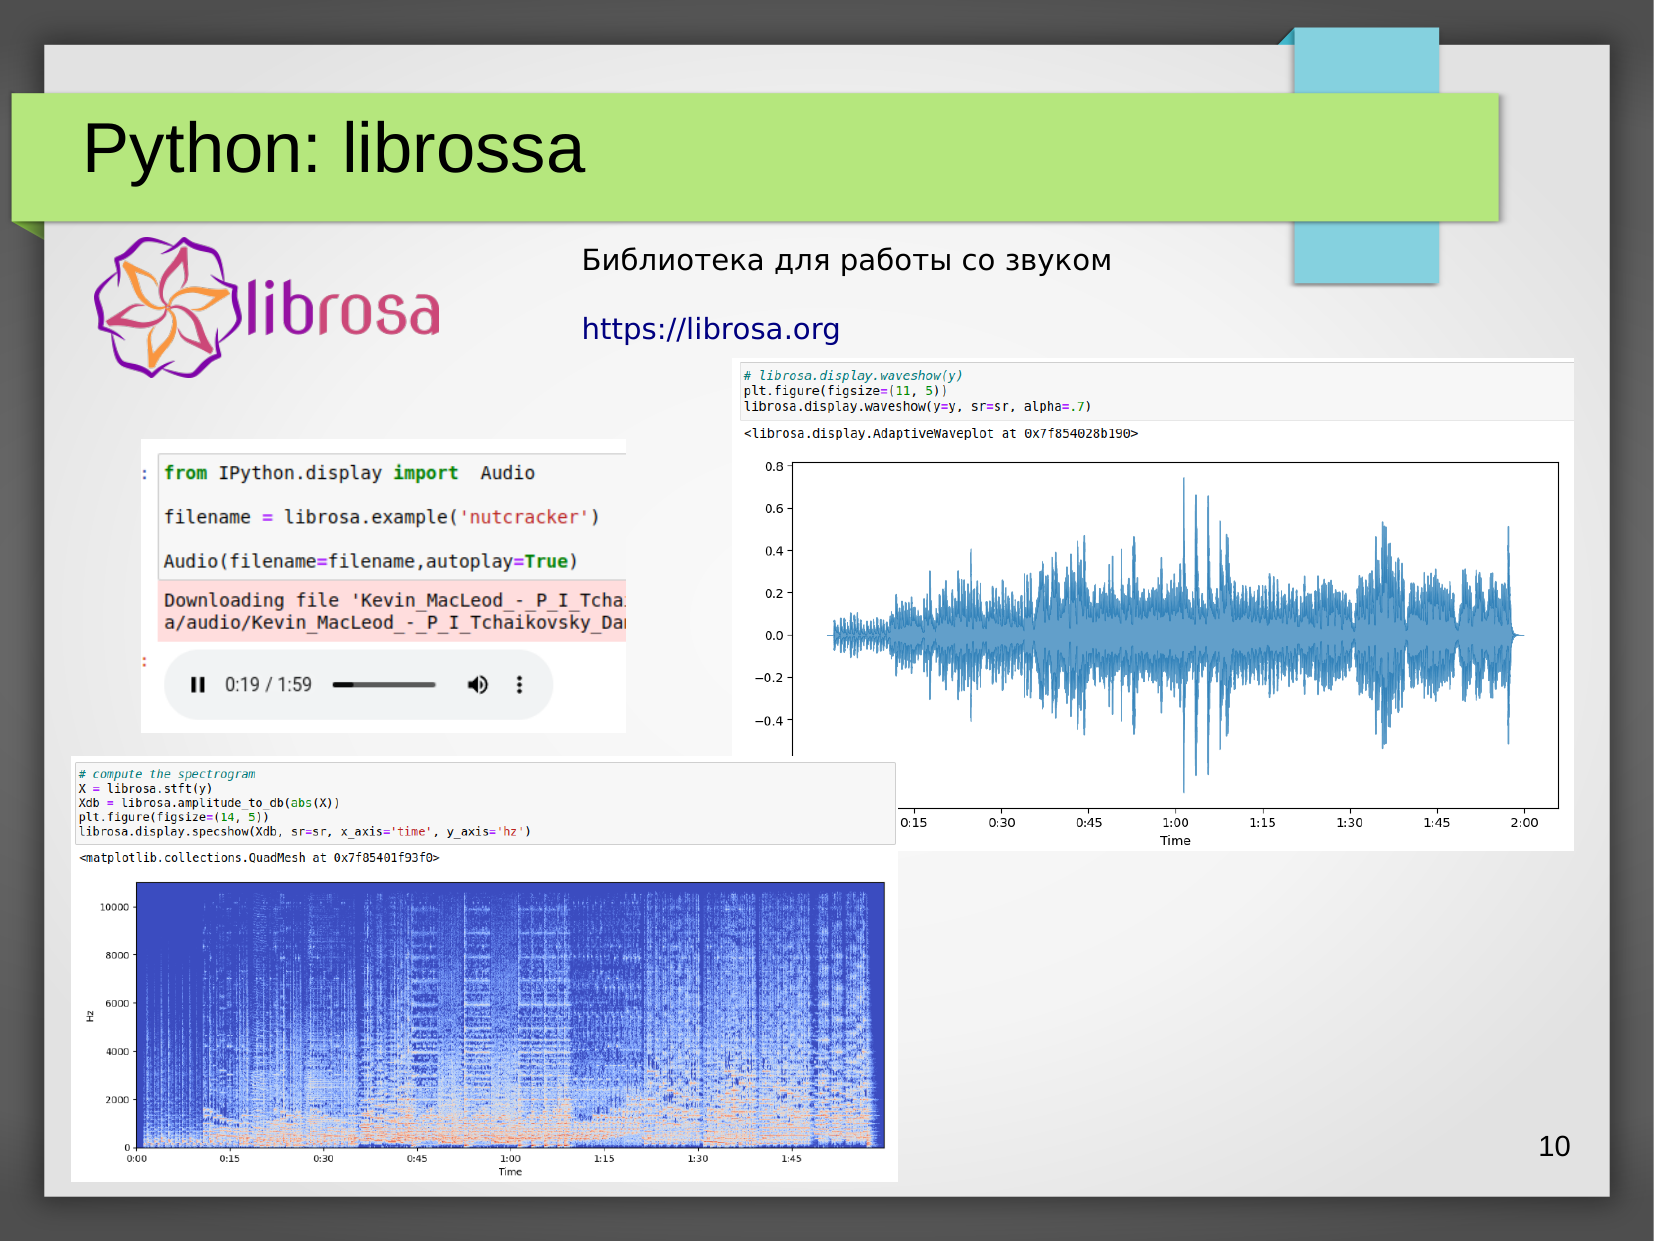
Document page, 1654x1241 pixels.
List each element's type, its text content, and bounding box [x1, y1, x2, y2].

title Python: librossa [82, 106, 1264, 190]
picture [0, 0, 1654, 1241]
text_box Библиотека для работы со звуком https://librosa.org [566, 236, 1276, 354]
